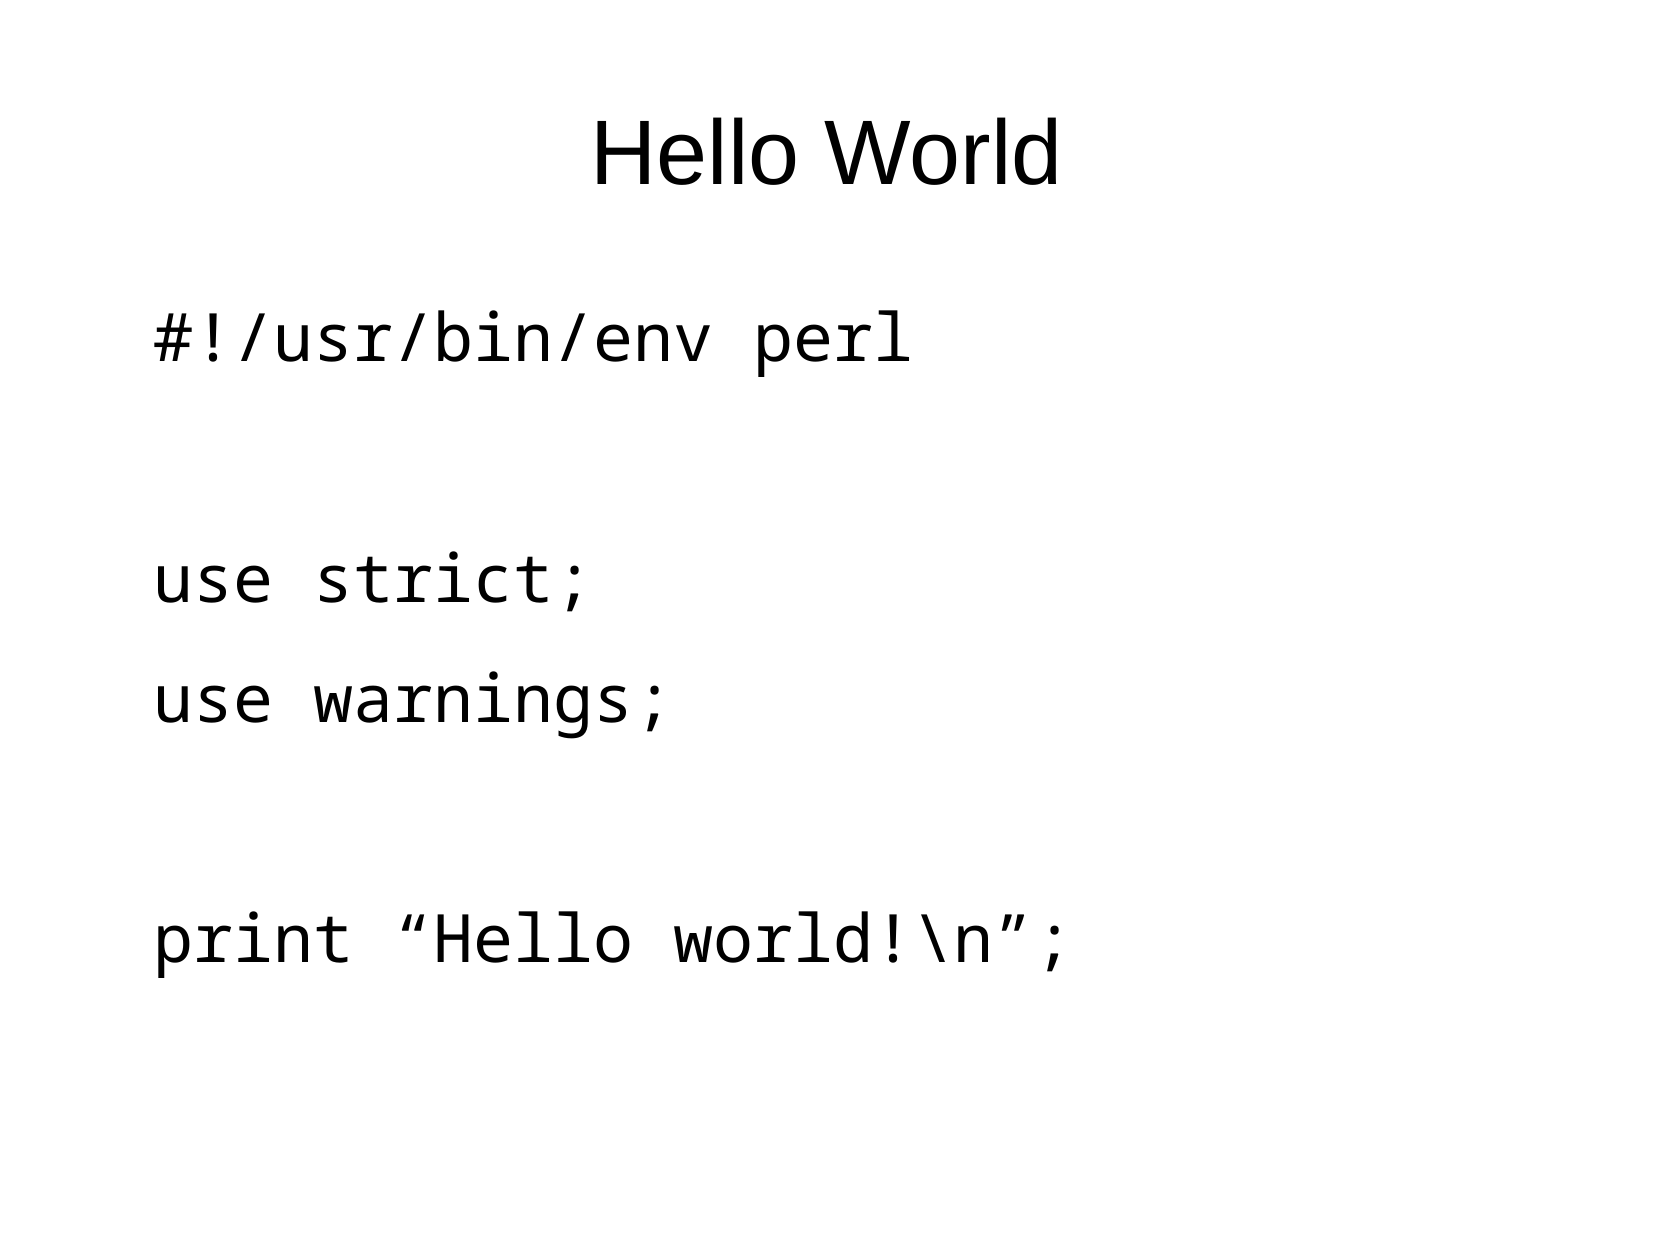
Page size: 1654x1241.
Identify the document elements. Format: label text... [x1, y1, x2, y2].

title Hello World [82, 49, 1571, 257]
list #!/usr/bin/env perl use strict; use warnings; print “Hello world!\n”; [82, 290, 1571, 1010]
